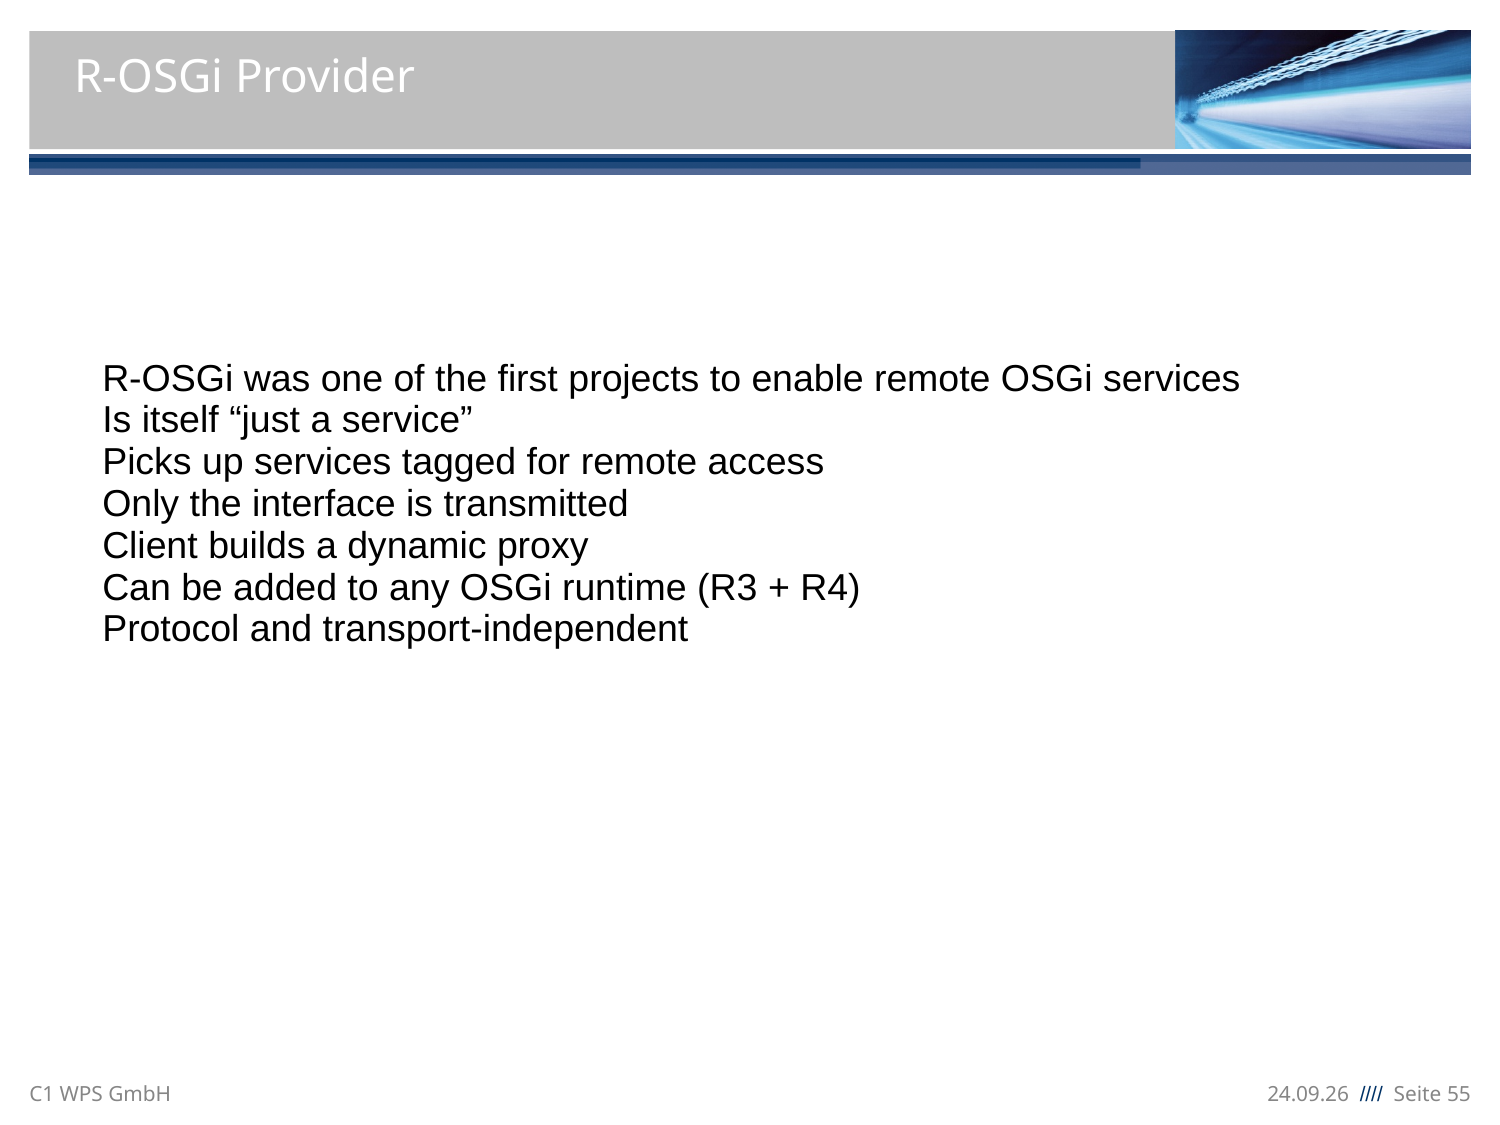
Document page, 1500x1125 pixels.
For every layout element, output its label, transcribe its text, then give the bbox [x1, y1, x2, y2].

text_box R-OSGi Provider [25, 60, 29, 141]
title R-OSGi Provider [29, 31, 1176, 150]
picture [29, 154, 1471, 175]
text_box R-OSGi was one of the first projects to enable remote OSGi services Is itself “just a service” Picks up services tagged for remote access Only the interface is transmitted Client builds a dynamic proxy Can be added to any OSGi runtime (R3 + R4) Protocol and transport-independent [87, 349, 1413, 1038]
picture [1175, 30, 1471, 149]
